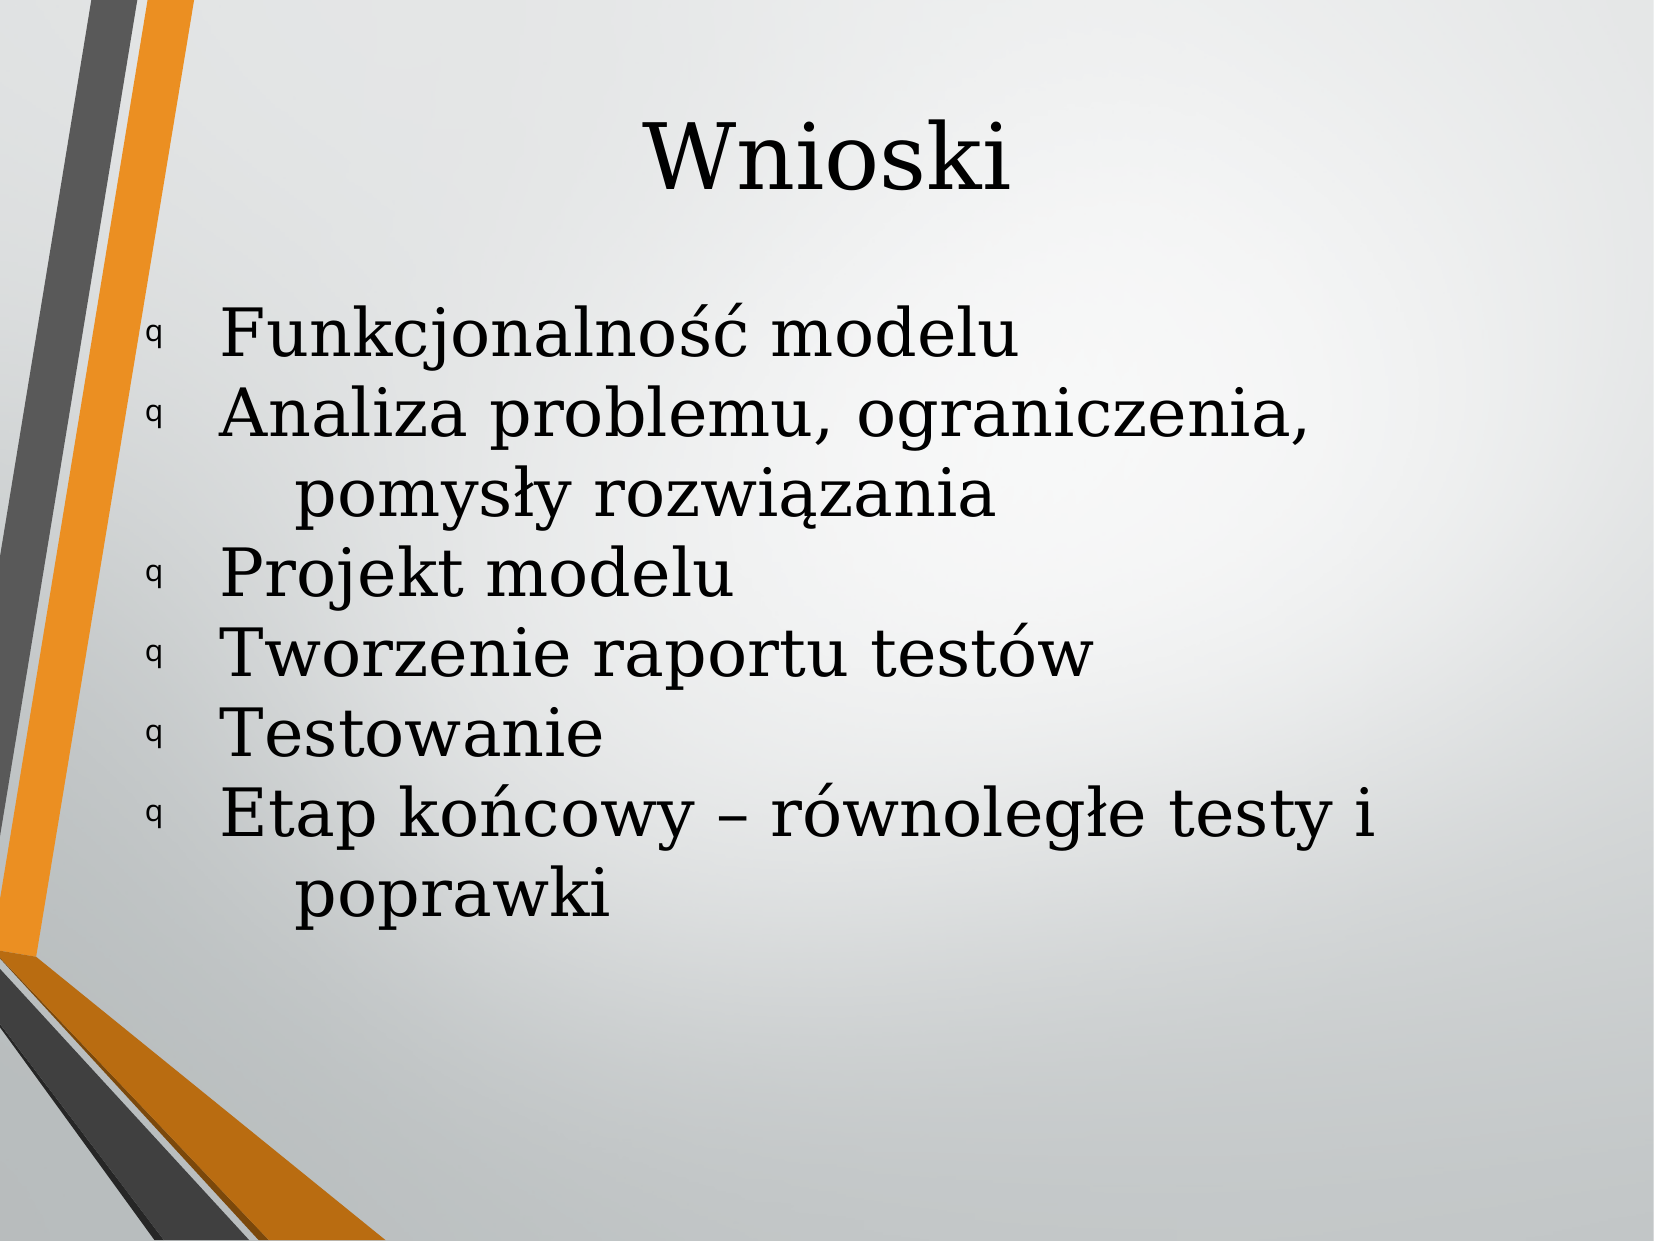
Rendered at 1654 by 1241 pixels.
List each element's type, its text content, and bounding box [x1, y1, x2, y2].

text_box Wnioski [82, 49, 1571, 257]
text_box Funkcjonalność modelu Analiza problemu, ograniczenia, pomysły rozwiązania Projekt modelu Tworzenie raportu testów Testowanie Etap końcowy – równoległe testy i poprawki [144, 290, 1571, 1010]
